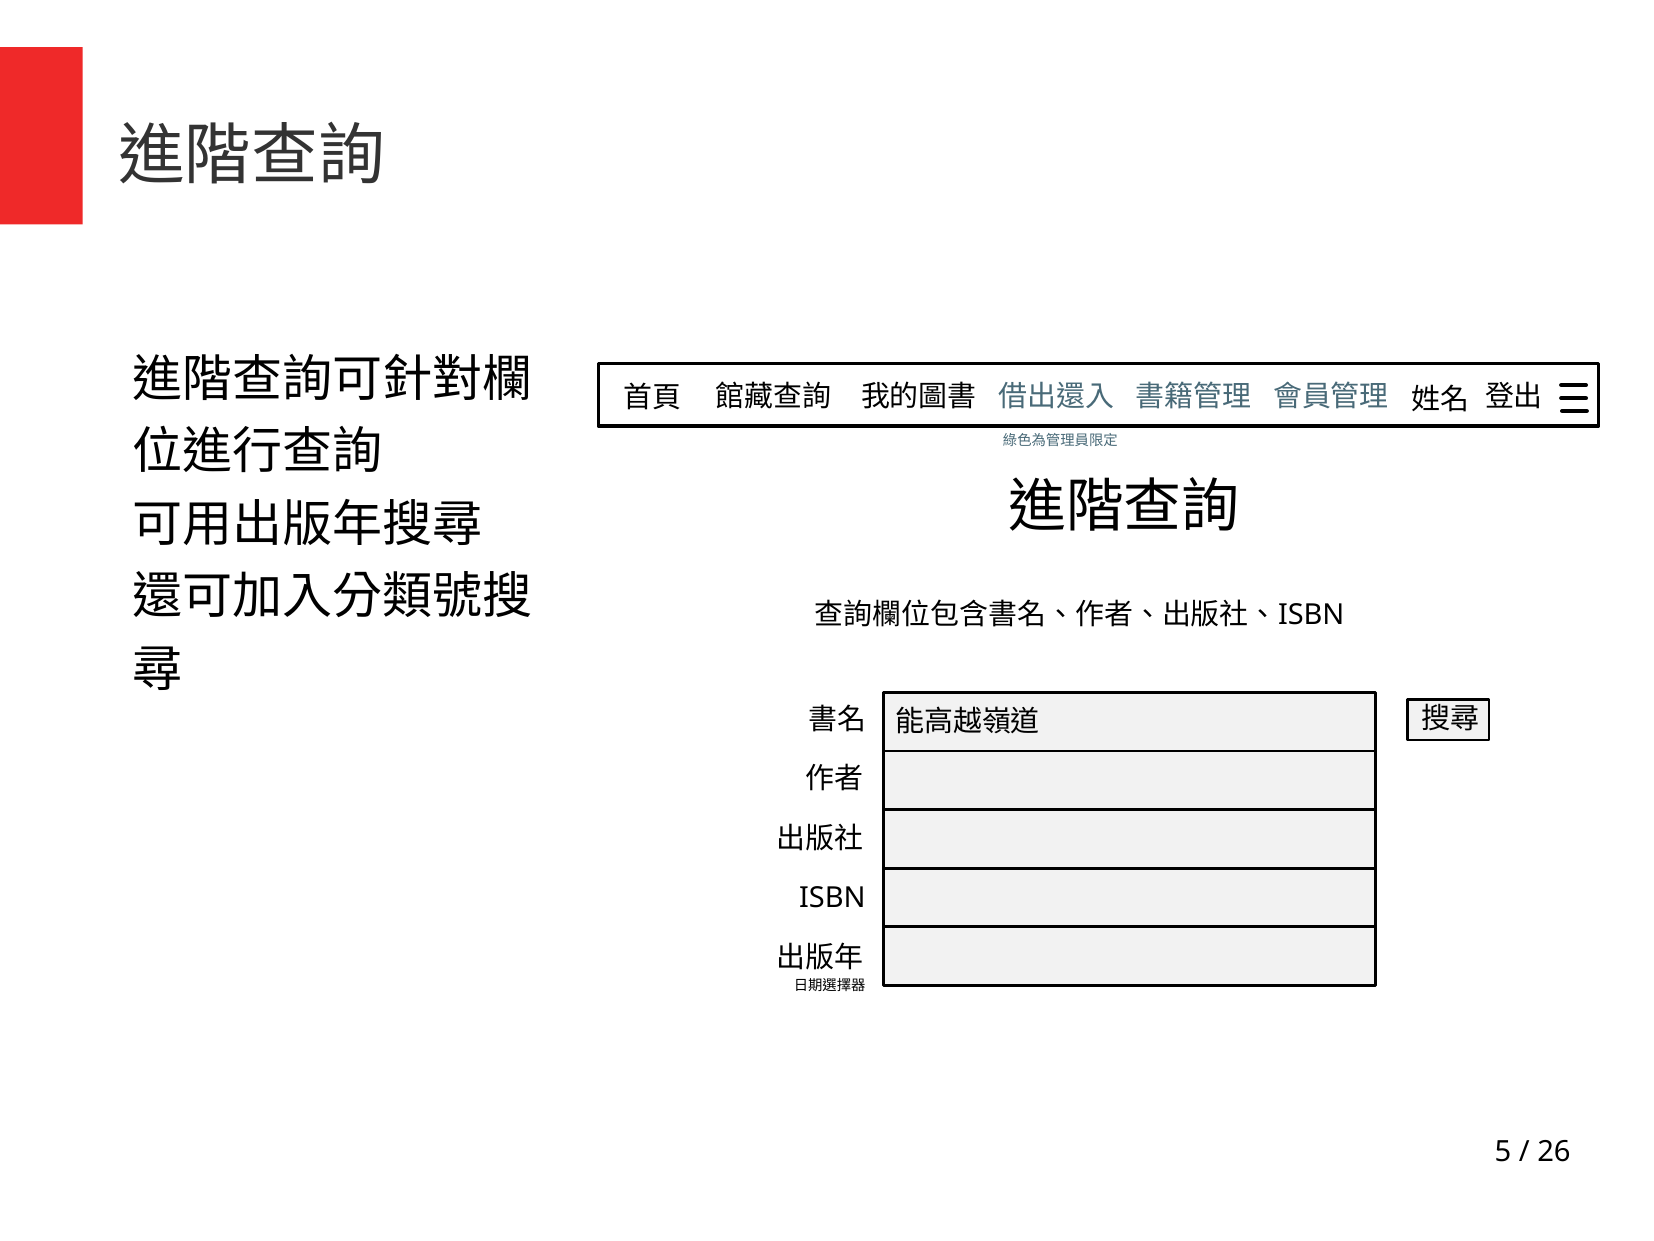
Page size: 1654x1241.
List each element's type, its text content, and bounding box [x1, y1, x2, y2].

text_box 進階查詢可針對欄位進行查詢 可用出版年搜尋 還可加入分類號搜尋 [118, 330, 567, 716]
picture [590, 355, 1608, 1075]
title 進階查詢 [118, 49, 1571, 257]
